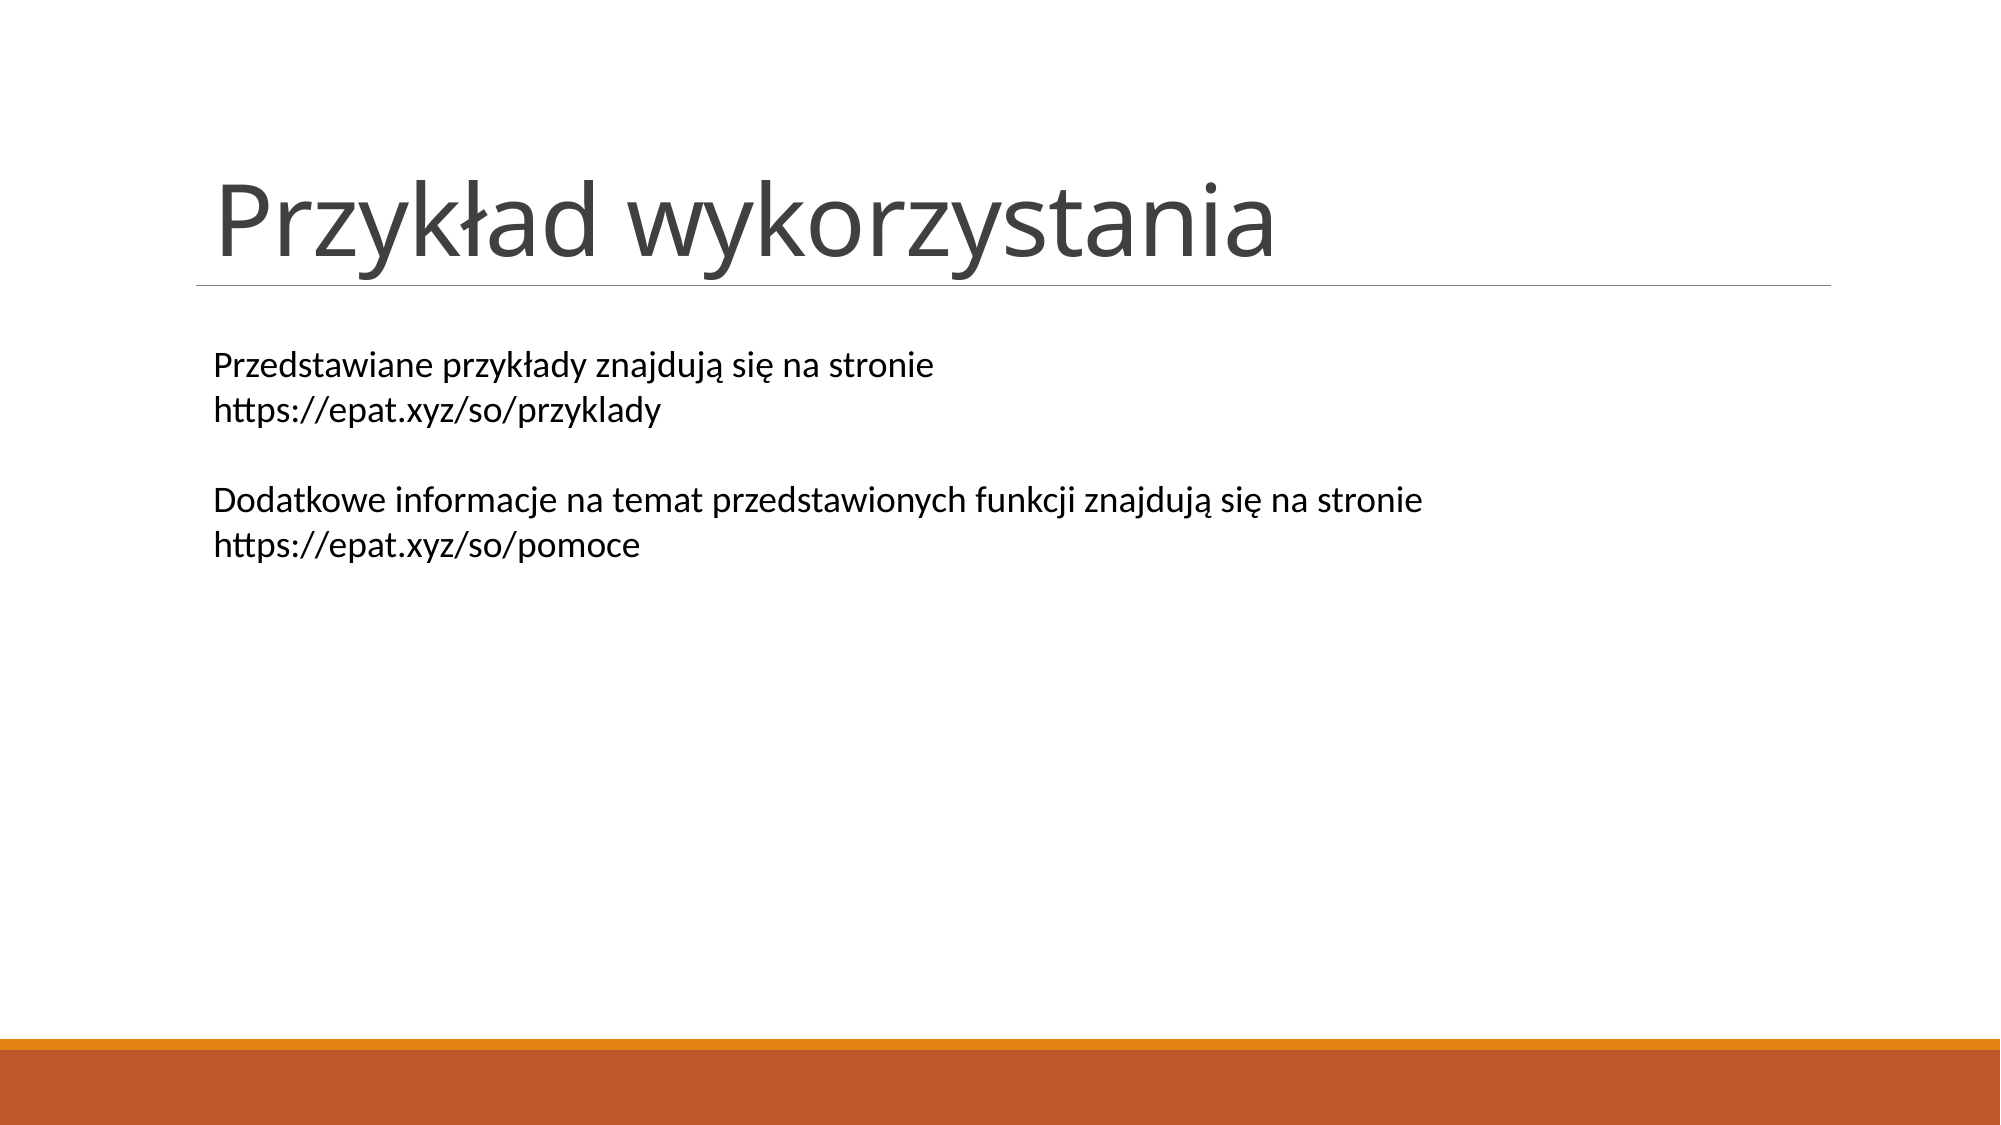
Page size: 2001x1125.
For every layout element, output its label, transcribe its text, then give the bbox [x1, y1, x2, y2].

text_box Przedstawiane przykłady znajdują się na stronie https://epat.xyz/so/przyklady Dodatkowe informacje na temat przedstawionych funkcji znajdują się na stronie https://epat.xyz/so/pomoce [198, 332, 1705, 621]
title Przykład wykorzystania [198, 47, 1831, 285]
